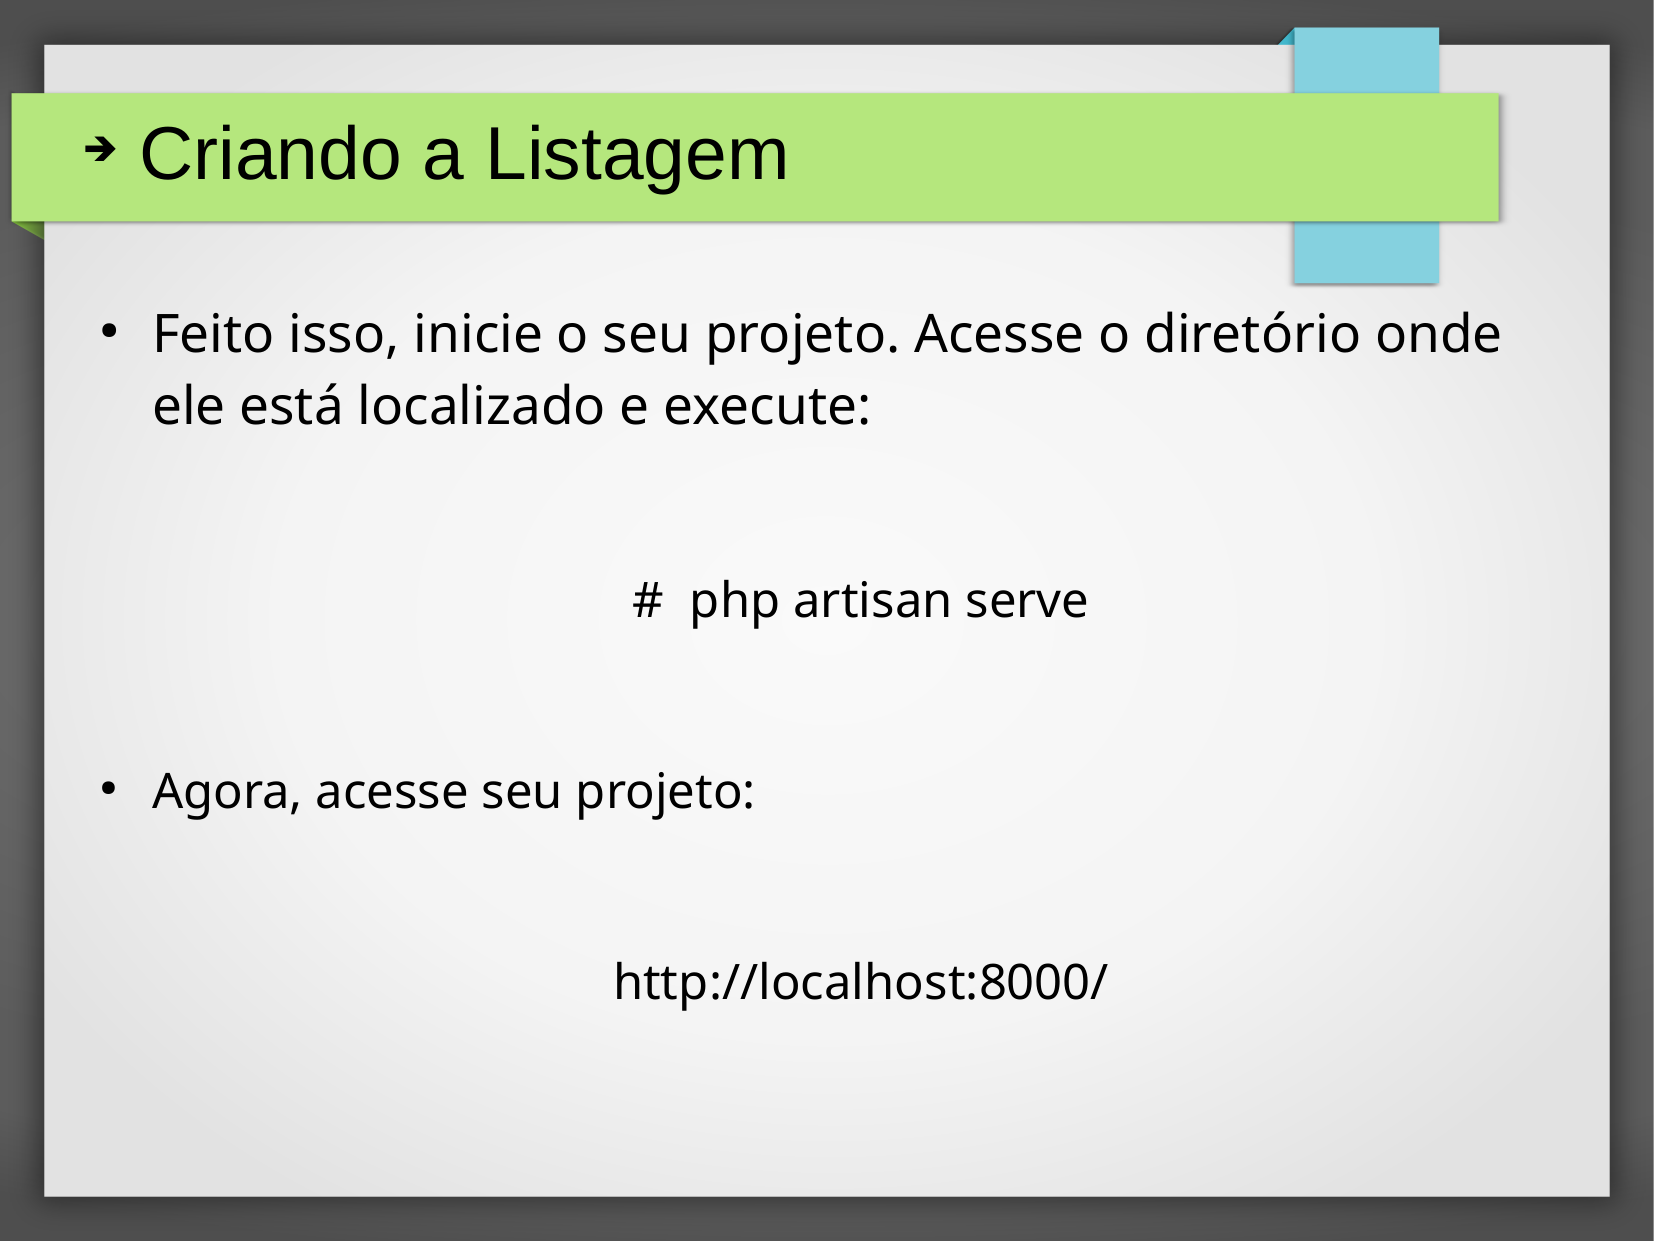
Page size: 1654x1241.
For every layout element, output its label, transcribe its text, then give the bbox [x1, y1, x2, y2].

picture [0, 0, 1654, 1241]
list Feito isso, inicie o seu projeto. Acesse o diretório onde ele está localizado e execute: # php artisan serve Agora, acesse seu projeto: http://localhost:8000/ [82, 295, 1571, 1015]
title Criando a Listagem [82, 94, 1264, 213]
